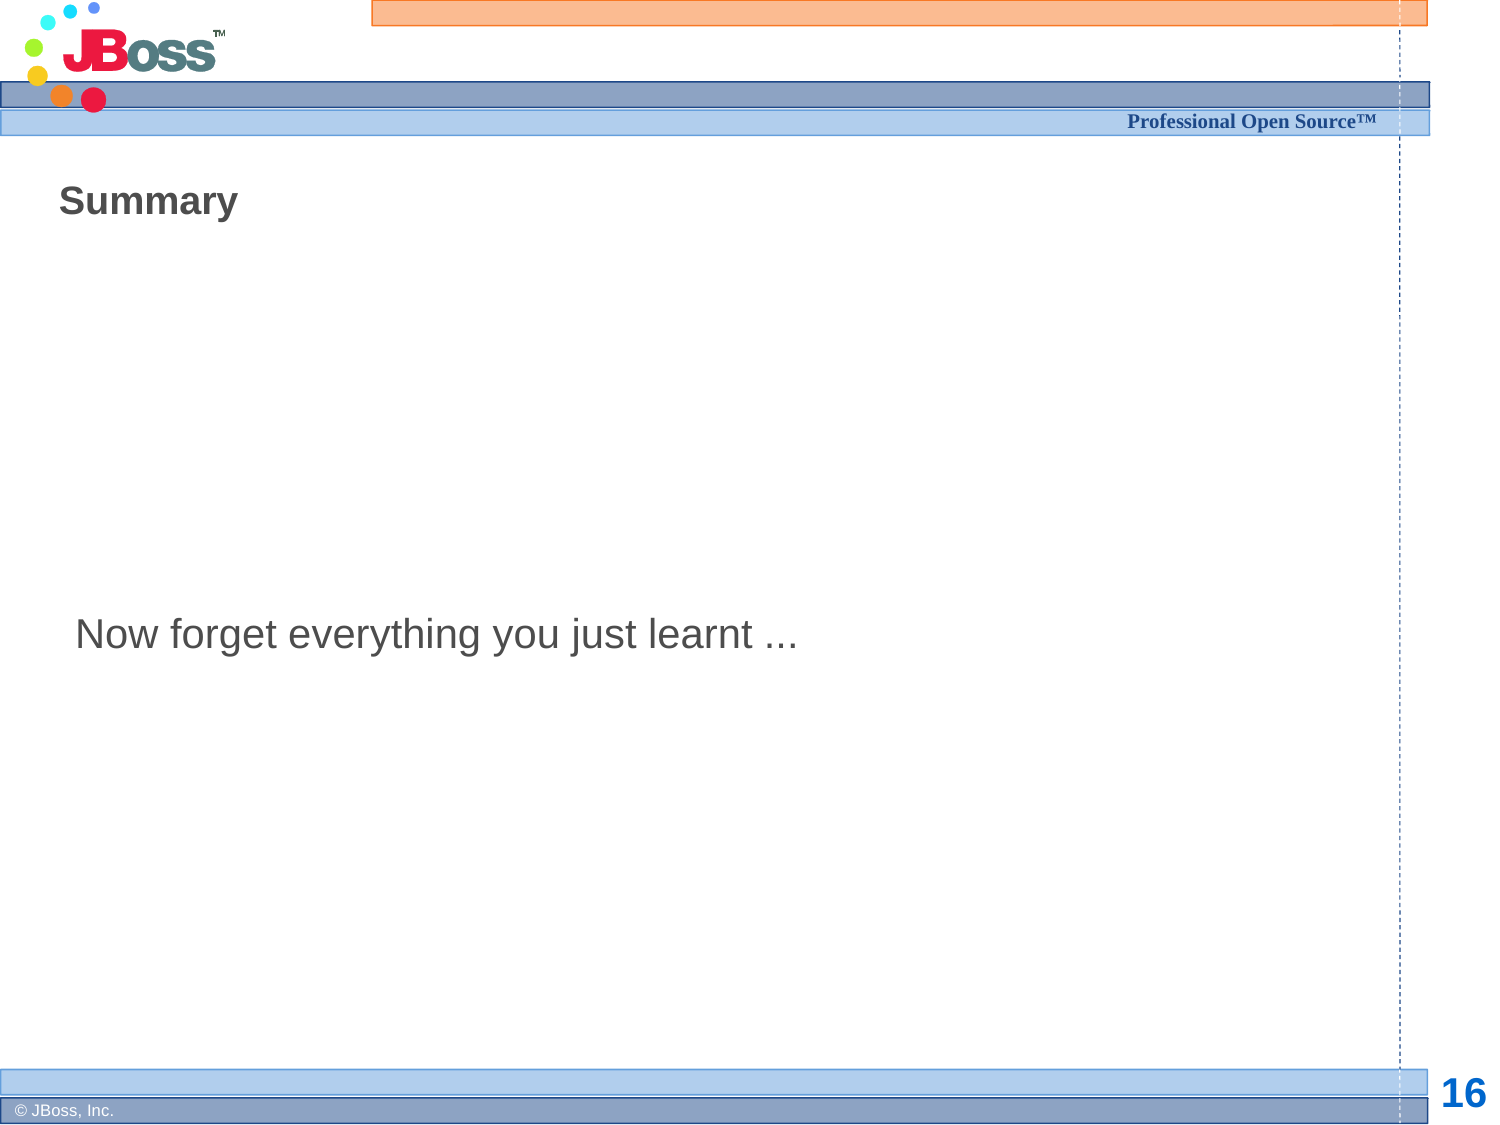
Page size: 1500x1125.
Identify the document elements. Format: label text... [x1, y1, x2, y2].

title Summary [59, 118, 1347, 284]
subtitle Now forget everything you just learnt ... [75, 263, 1425, 1006]
